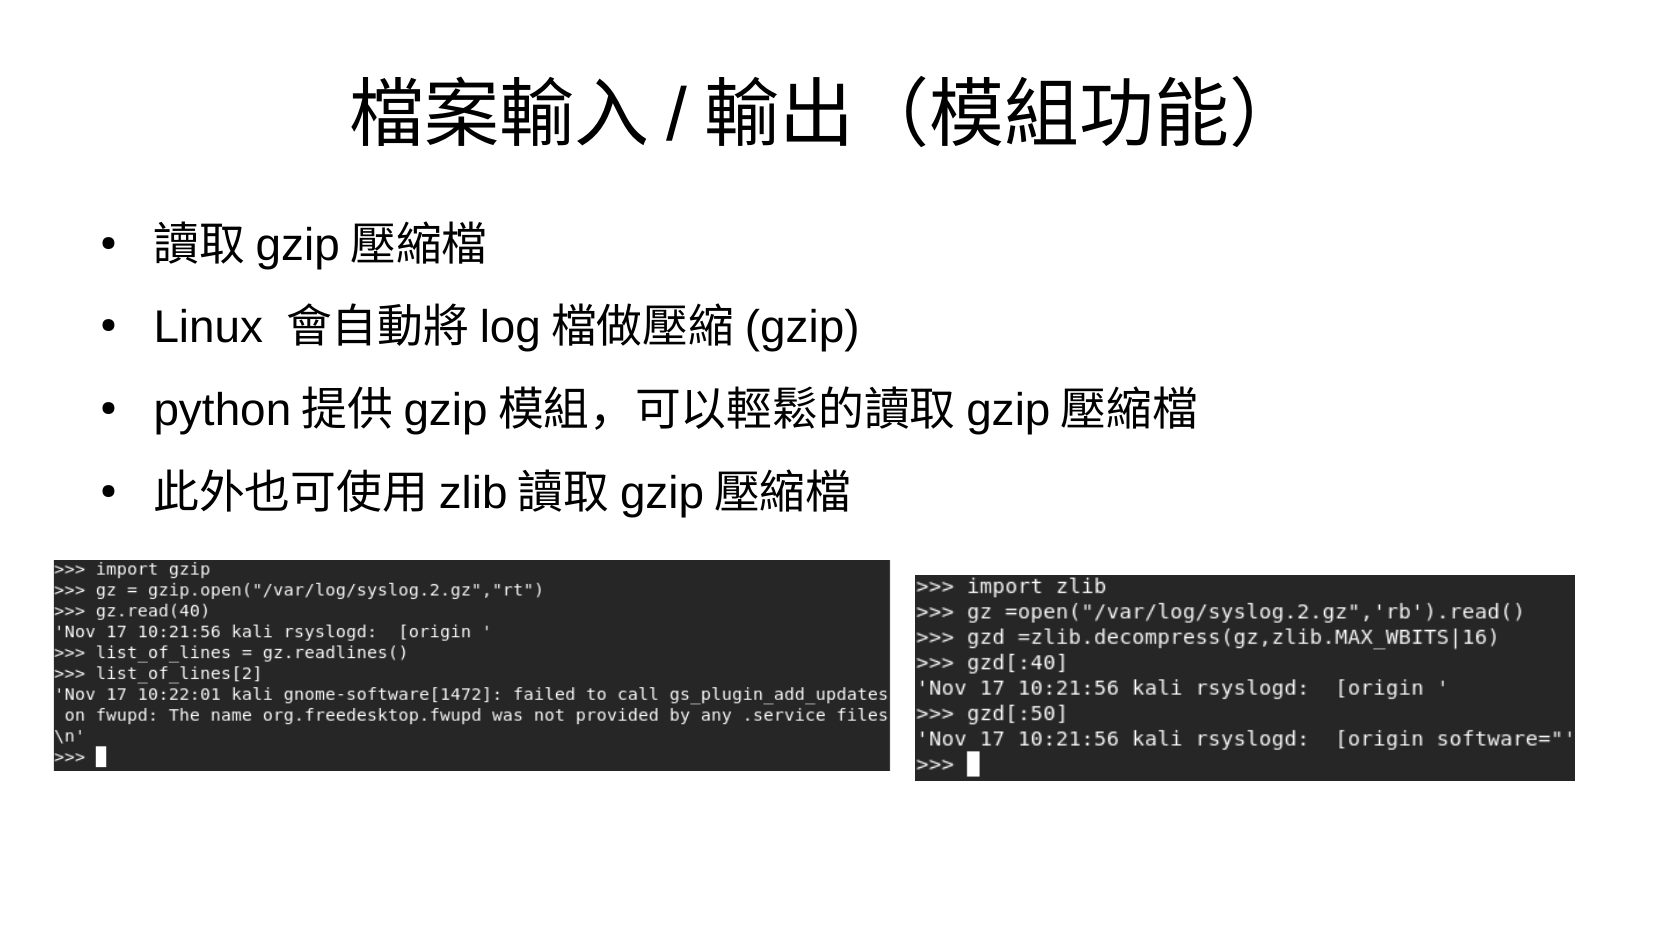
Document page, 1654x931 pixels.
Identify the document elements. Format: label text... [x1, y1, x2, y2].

title 檔案輸入/輸出（模組功能） [82, 37, 1571, 193]
list 讀取gzip壓縮檔 Linux 會自動將log檔做壓縮(gzip) python提供gzip模組，可以輕鬆的讀取gzip壓縮檔 此外也可使用zlib讀取gzip壓縮檔 [82, 217, 1571, 758]
picture [53, 560, 891, 771]
picture [915, 575, 1576, 781]
